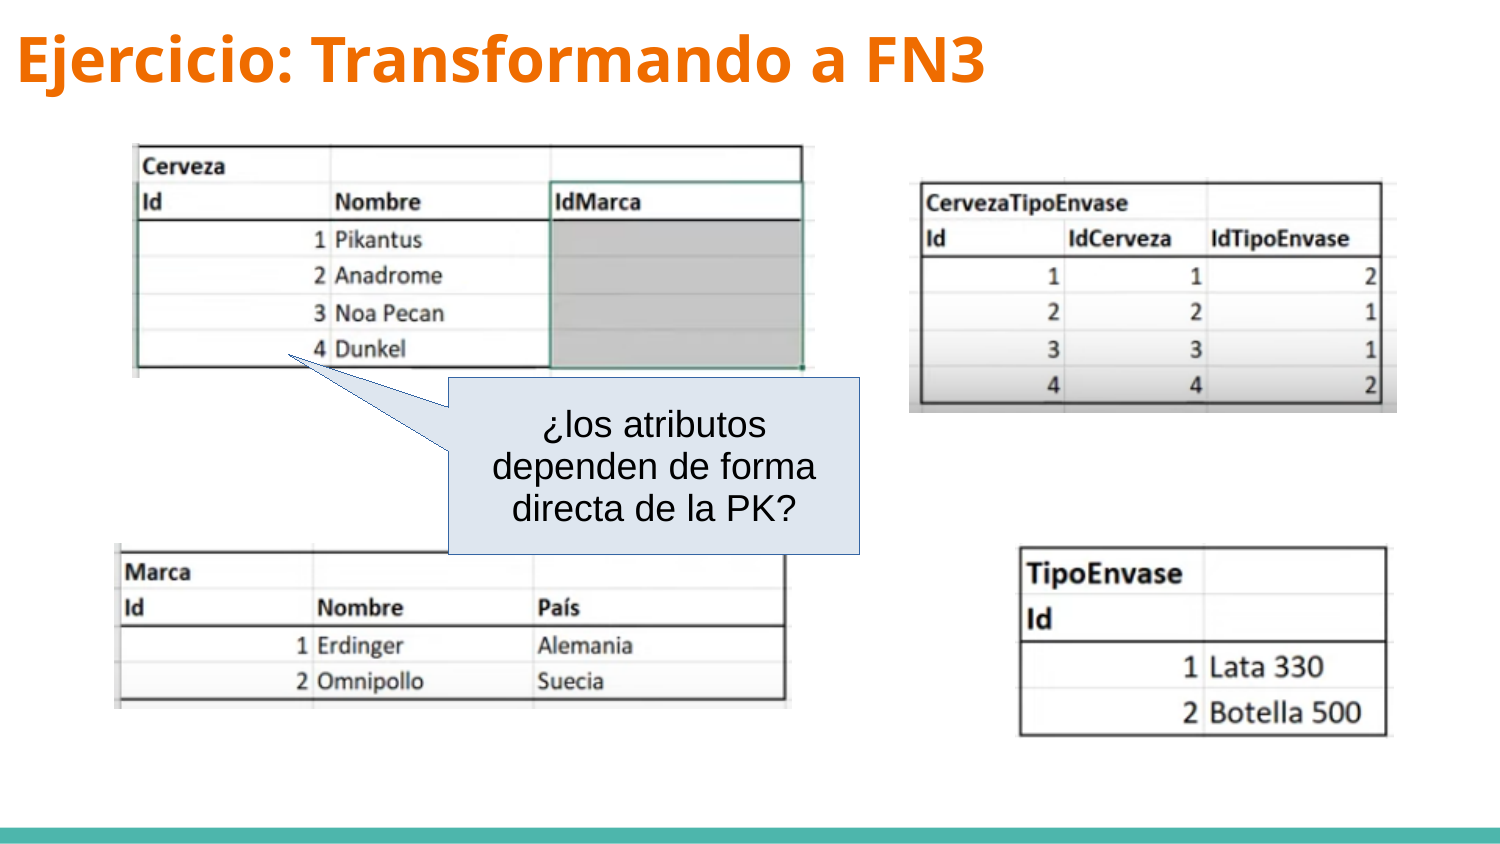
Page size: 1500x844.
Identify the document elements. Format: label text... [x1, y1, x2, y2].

picture [1015, 543, 1394, 739]
text_box ¿los atributos dependen de forma directa de la PK? [288, 354, 860, 555]
picture [114, 543, 792, 709]
picture [909, 177, 1397, 414]
picture [132, 143, 815, 378]
title Ejercicio: Transformando a FN3 [0, 0, 1398, 116]
